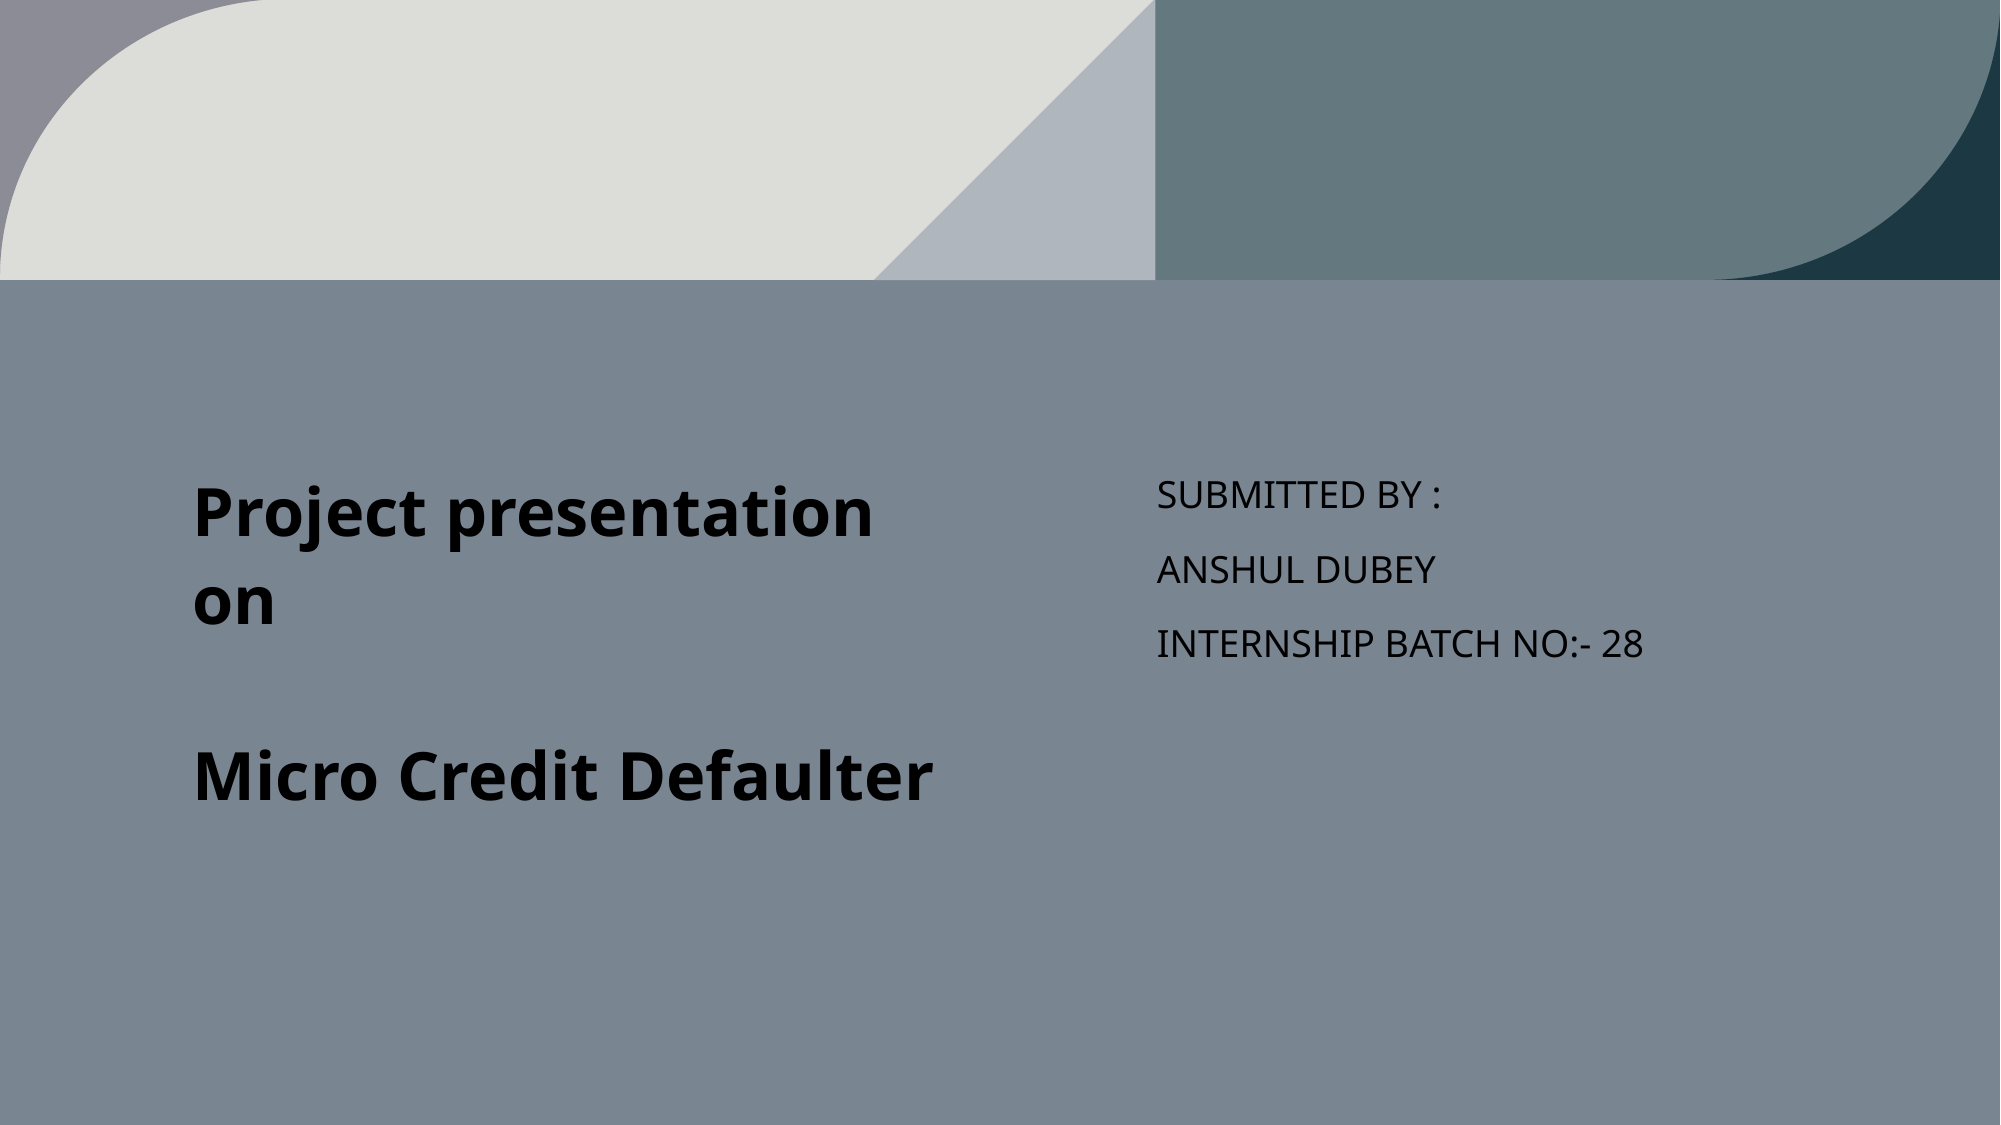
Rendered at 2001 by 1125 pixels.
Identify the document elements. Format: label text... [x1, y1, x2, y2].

text_box [0, 0, 2000, 1125]
title Project presentation on Micro Credit Defaulter [177, 454, 987, 978]
subtitle Submitted by : Anshul dubey Internship Batch no:- 28 [1141, 454, 1808, 986]
